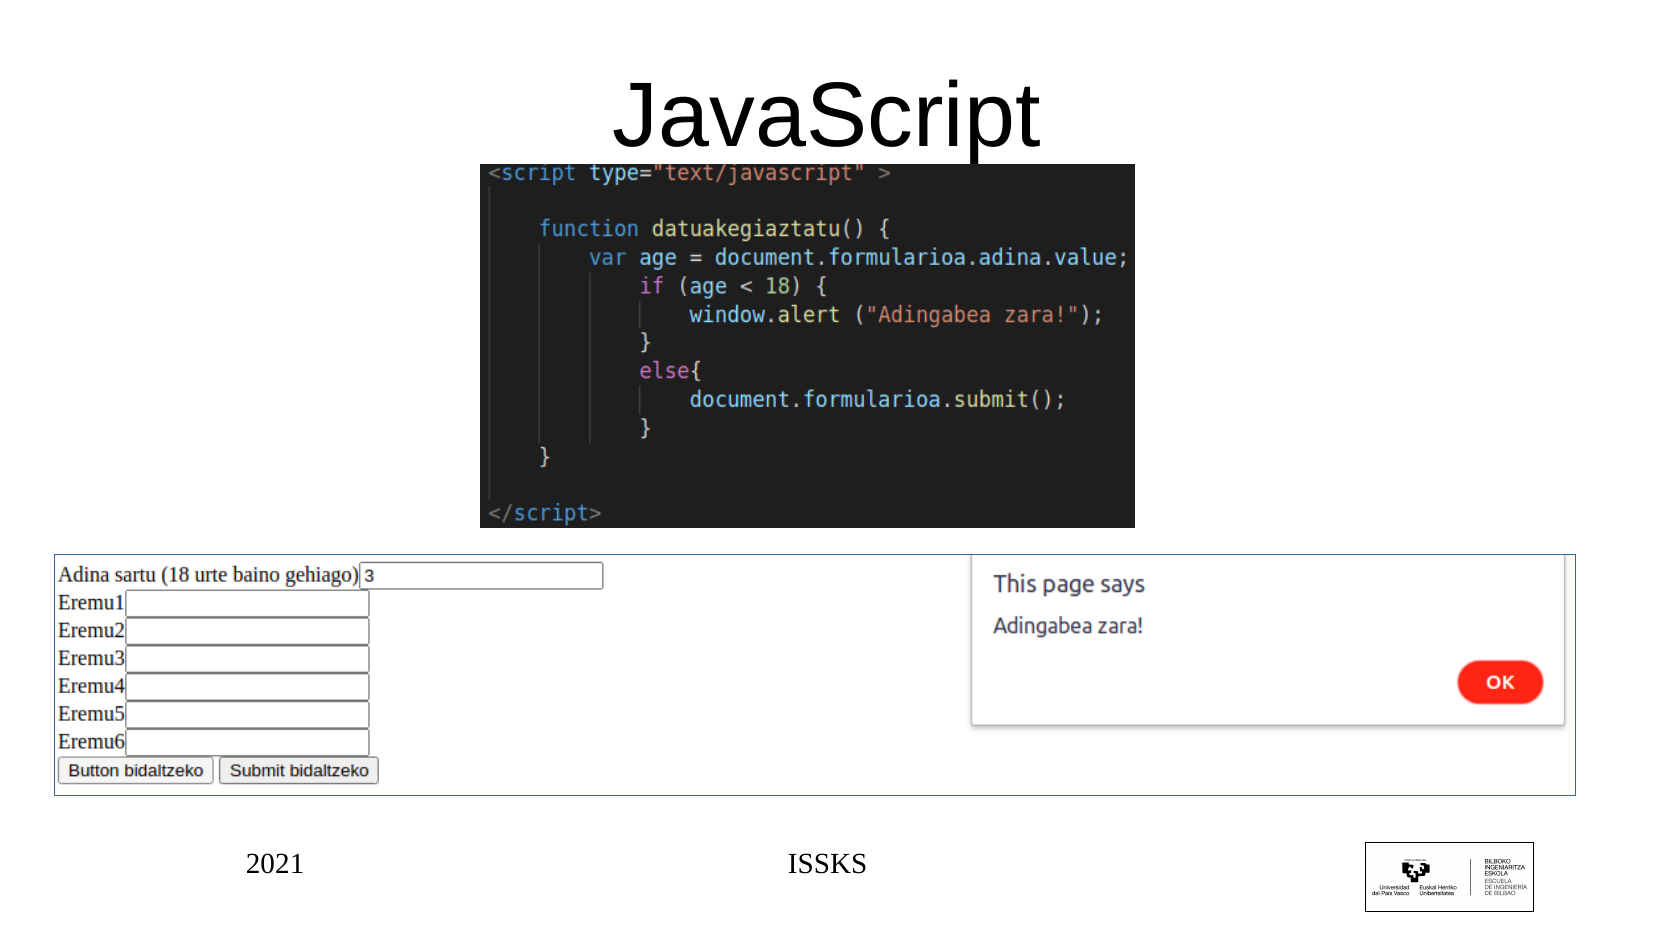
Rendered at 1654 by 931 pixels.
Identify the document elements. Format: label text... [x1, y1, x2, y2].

title JavaScript [82, 37, 1571, 193]
picture [1366, 843, 1533, 911]
picture [54, 554, 1576, 796]
picture [480, 164, 1135, 528]
